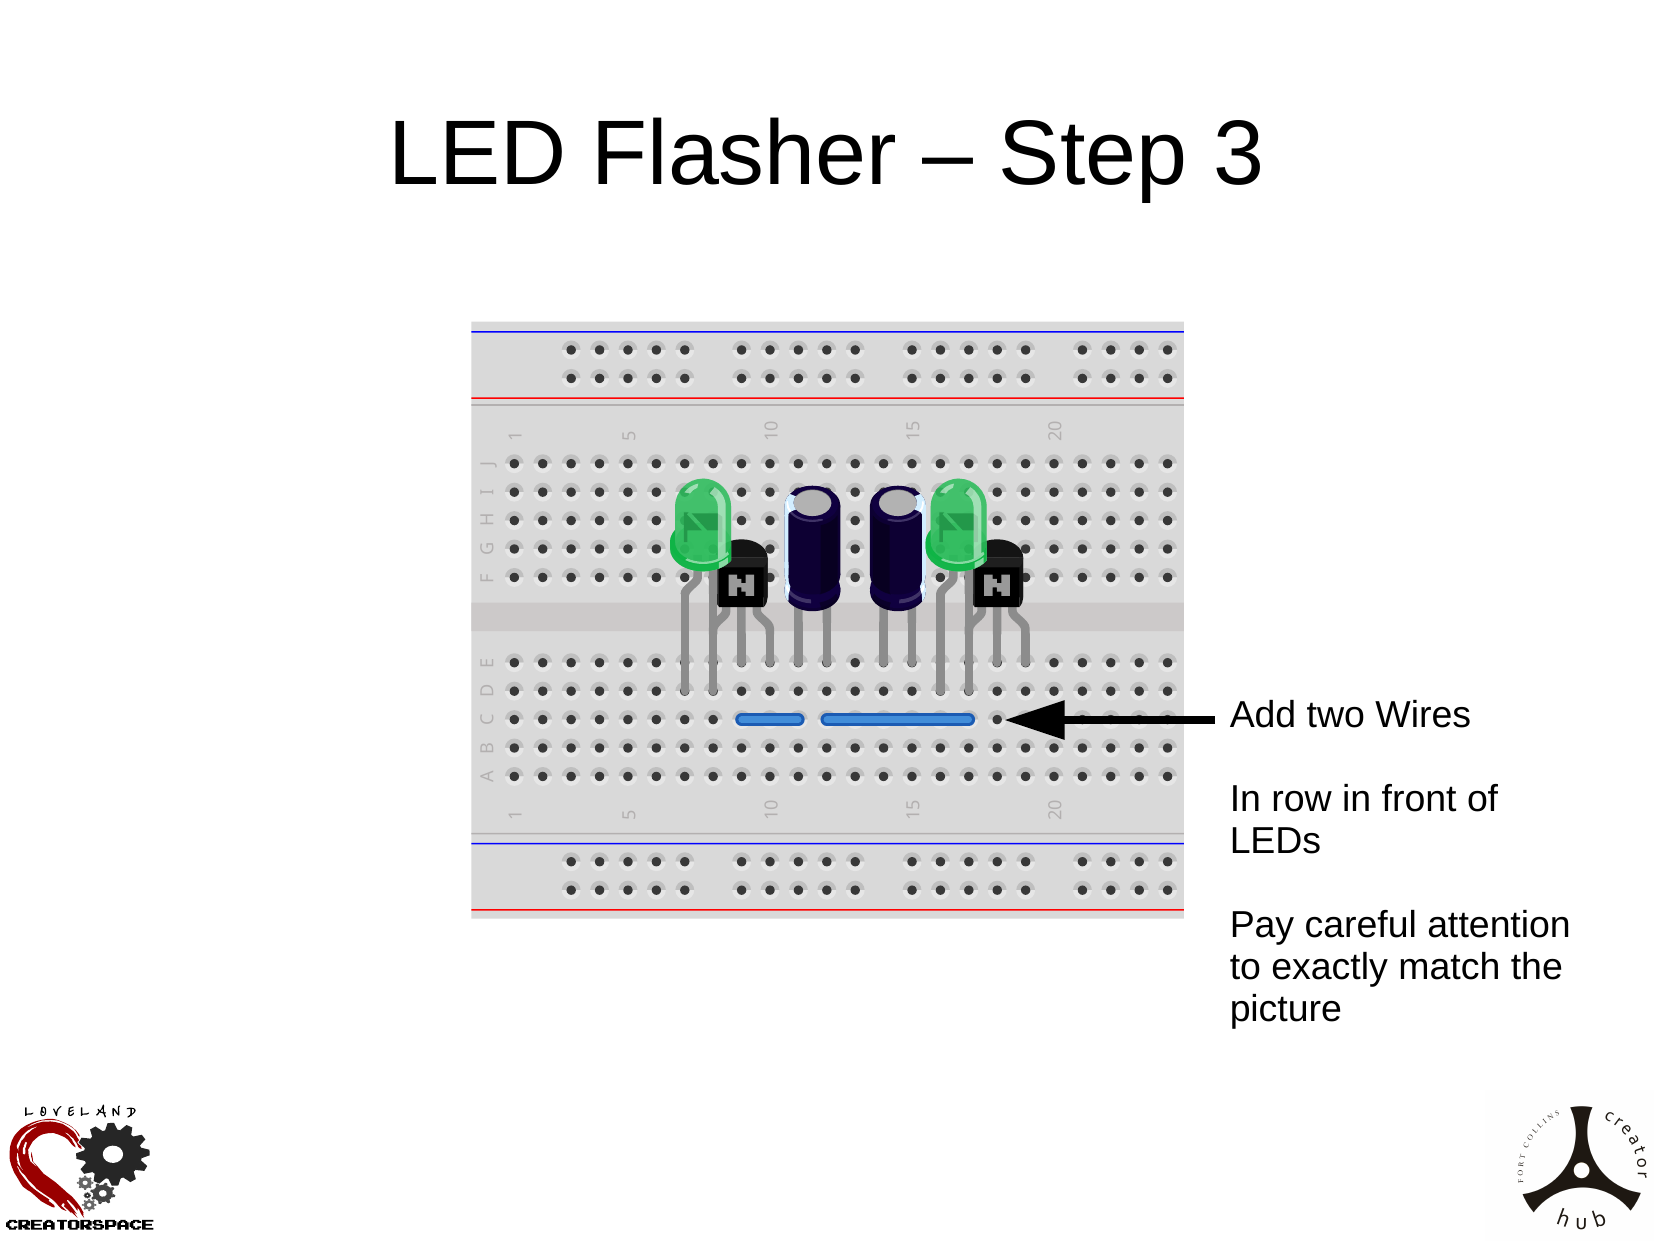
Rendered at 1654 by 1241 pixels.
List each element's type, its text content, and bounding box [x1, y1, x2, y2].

picture [1485, 1090, 1654, 1241]
picture [469, 320, 1184, 921]
title LED Flasher – Step 3 [82, 49, 1571, 257]
text_box Add two Wires In row in front of LEDs Pay careful attention to exactly match the picture [1215, 685, 1592, 1037]
